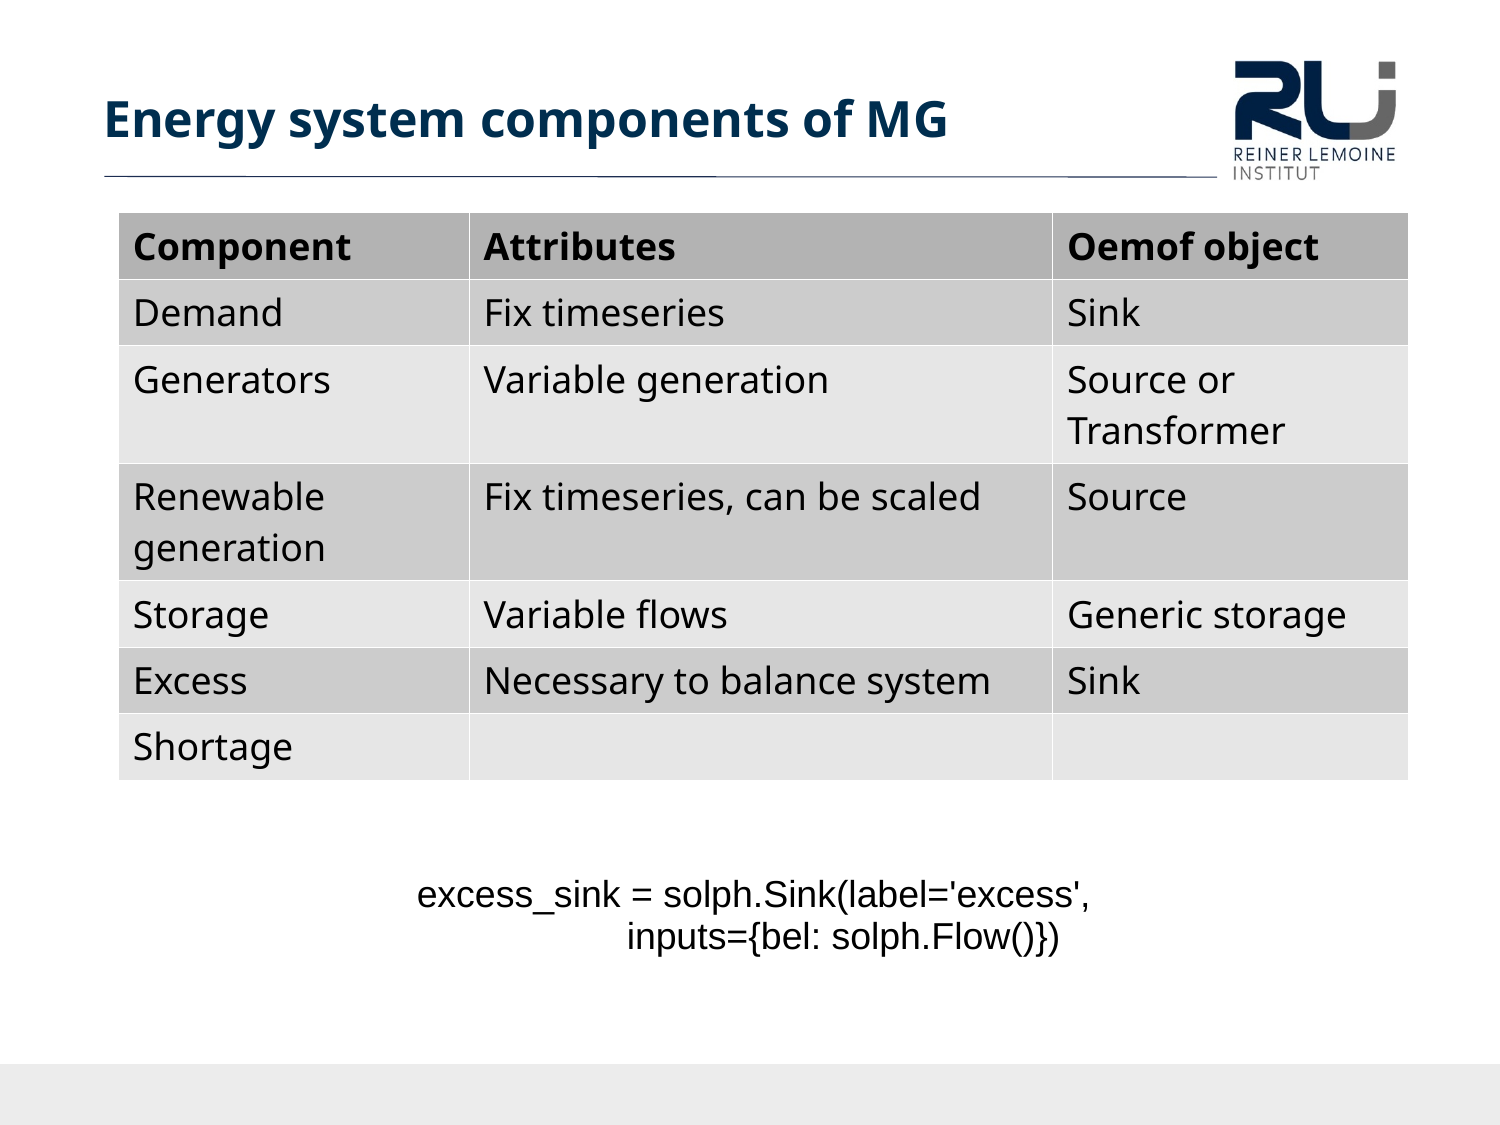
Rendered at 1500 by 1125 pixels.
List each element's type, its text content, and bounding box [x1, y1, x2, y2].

table_cell Variable flows [470, 581, 1052, 647]
picture [1233, 177, 1397, 181]
table_cell Necessary to balance system [470, 648, 1052, 713]
table_cell Excess [119, 648, 469, 713]
table_cell Demand [119, 280, 469, 345]
table_cell Renewable generation [119, 464, 469, 580]
table_cell [1053, 714, 1408, 780]
table_header Component [119, 213, 469, 279]
table_cell Generic storage [1053, 581, 1408, 647]
table_cell Sink [1053, 280, 1408, 345]
table_cell Storage [119, 581, 469, 647]
table_cell Sink [1053, 648, 1408, 713]
table_header Attributes [470, 213, 1052, 279]
table_cell Shortage [119, 714, 469, 780]
table_cell Fix timeseries [470, 280, 1052, 345]
text_box Energy system components of MG [103, 57, 1397, 177]
table_cell Source or Transformer [1053, 346, 1408, 463]
table_cell [470, 714, 1052, 780]
text_box excess_sink = solph.Sink(label='excess', inputs={bel: solph.Flow()}) [402, 866, 1106, 1008]
table_cell Fix timeseries, can be scaled [470, 464, 1052, 580]
table_cell Generators [119, 346, 469, 463]
table_header Oemof object [1053, 213, 1408, 279]
table_cell Variable generation [470, 346, 1052, 463]
table_cell Source [1053, 464, 1408, 580]
